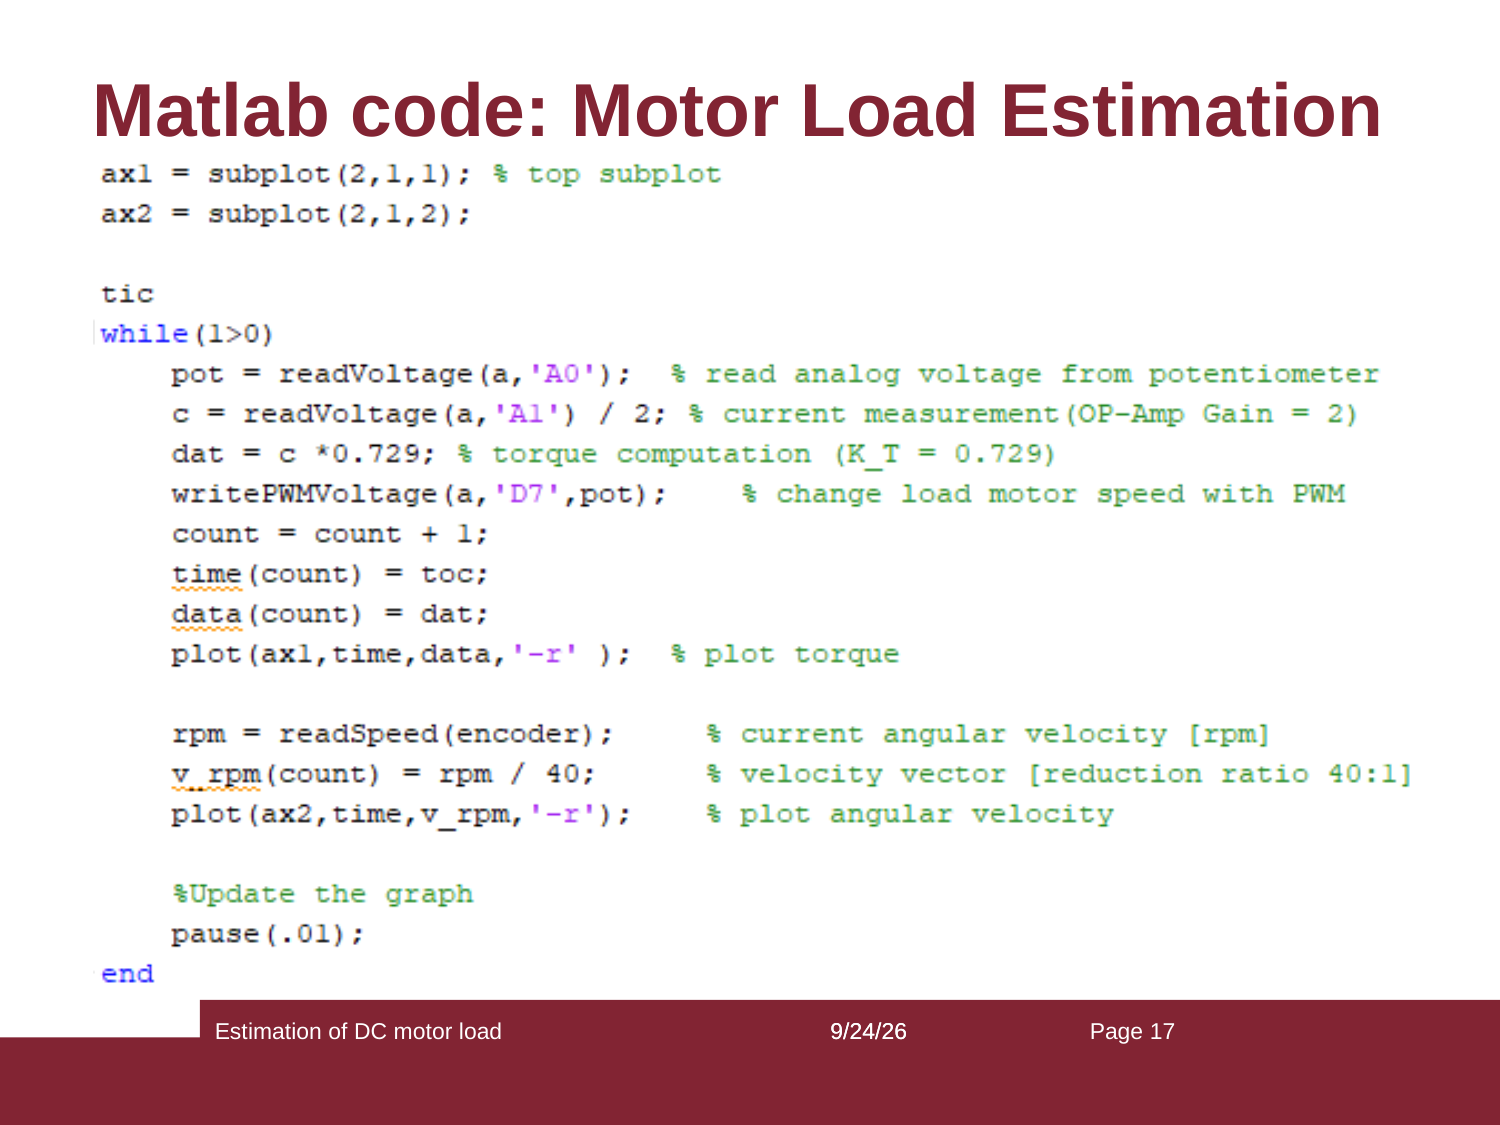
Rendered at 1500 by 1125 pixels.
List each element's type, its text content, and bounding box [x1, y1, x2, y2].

text_box Matlab code: Motor Load Estimation [77, 61, 1439, 161]
text_box Estimation of DC motor load [199, 1008, 675, 1084]
text_box 2/27/18 [712, 1008, 1026, 1084]
text_box Page 17 [1074, 1008, 1388, 1084]
picture [93, 156, 1421, 991]
